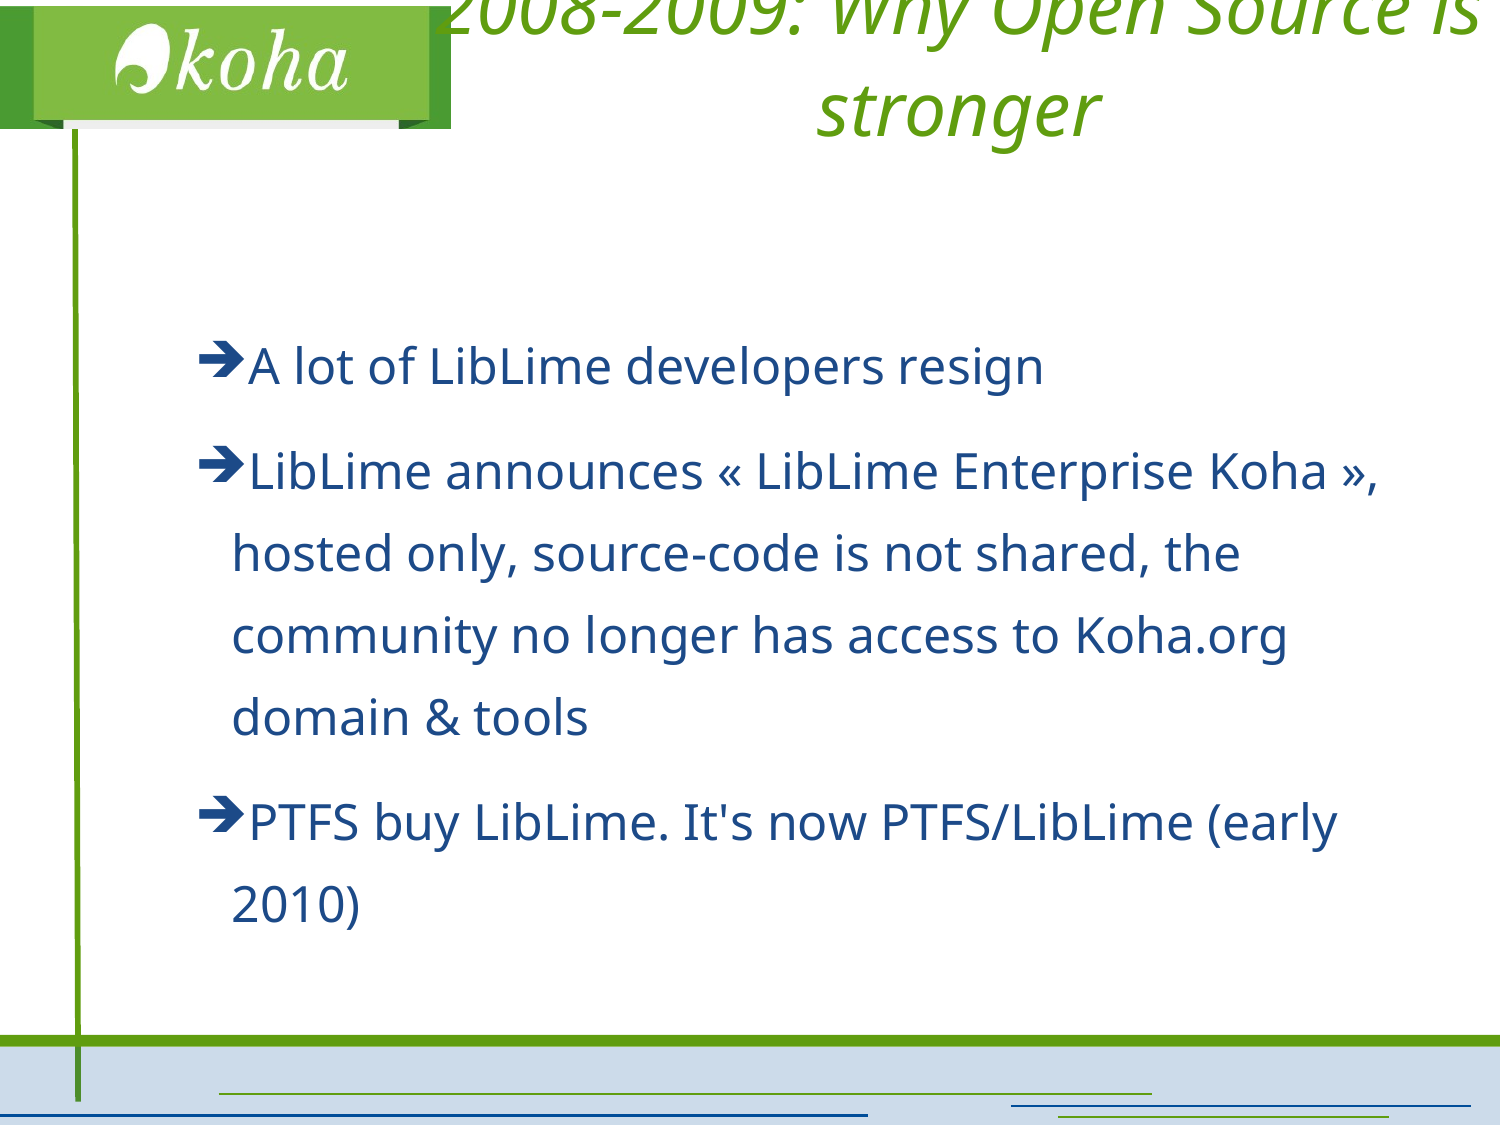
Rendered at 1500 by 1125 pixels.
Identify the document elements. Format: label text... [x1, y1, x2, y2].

list A lot of LibLime developers resign LibLime announces « LibLime Enterprise Koha », hosted only, source-code is not shared, the community no longer has access to Koha.org domain & tools PTFS buy LibLime. It's now PTFS/LibLime (early 2010) [118, 317, 1463, 971]
picture [0, 0, 412, 129]
title 2008-2009: Why Open Source is stronger [412, 0, 1500, 148]
